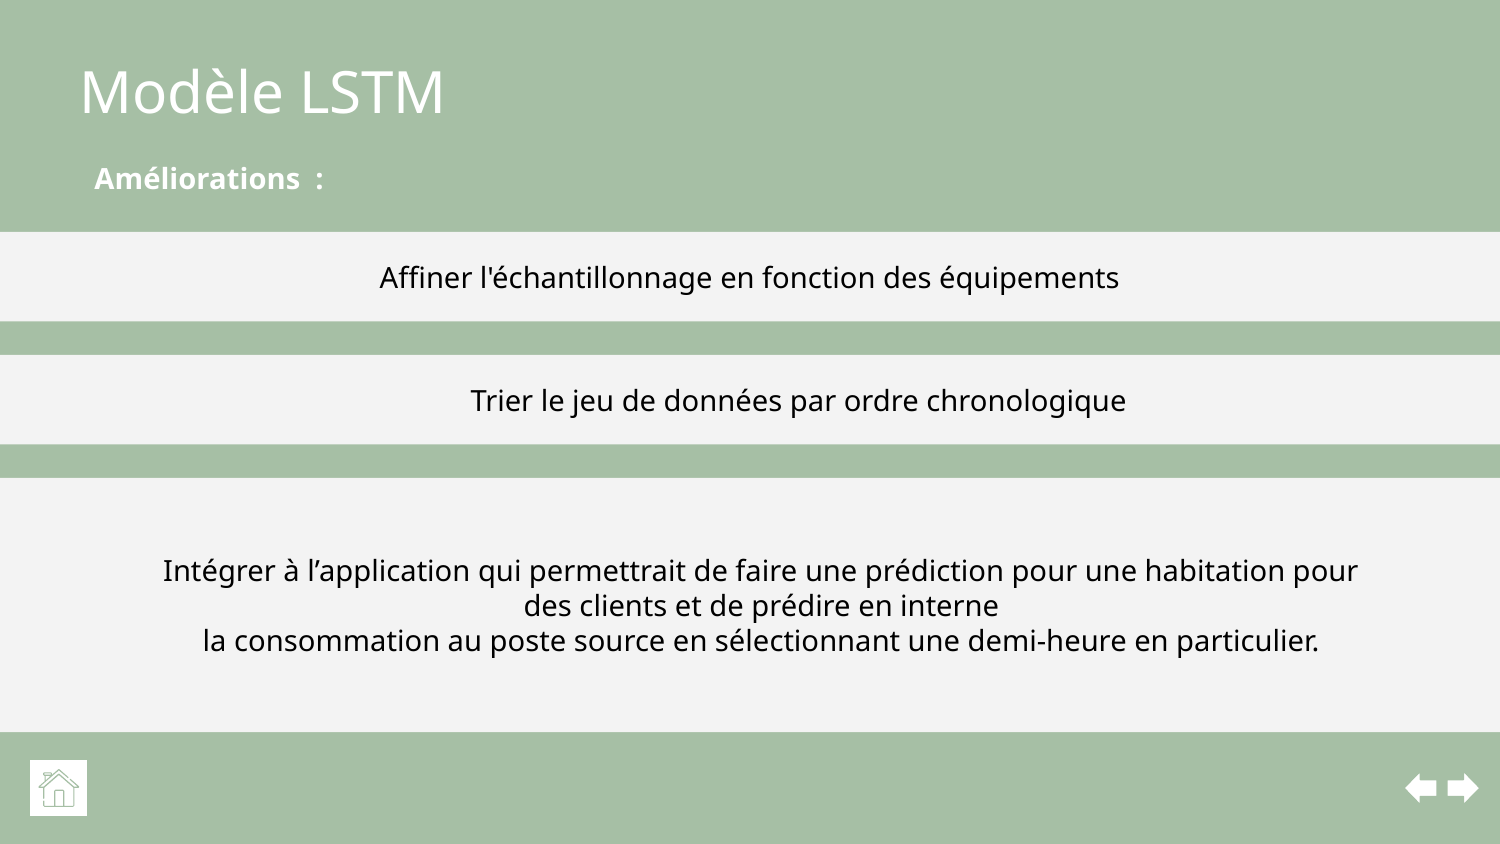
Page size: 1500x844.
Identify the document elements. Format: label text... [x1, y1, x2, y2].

text_box Affiner l'échantillonnage en fonction des équipements [0, 231, 1500, 322]
text_box [1446, 770, 1481, 806]
text_box Trier le jeu de données par ordre chronologique [0, 354, 1500, 445]
text_box [1403, 771, 1438, 806]
title Modèle LSTM [64, 39, 594, 130]
text_box Intégrer à l’application qui permettrait de faire une prédiction pour une habitation pour des clients et de prédire en interne la consommation au poste source en sélectionnant une demi-heure en particulier. [0, 477, 1500, 733]
subtitle Améliorations : [79, 145, 726, 204]
text_box [29, 758, 88, 818]
